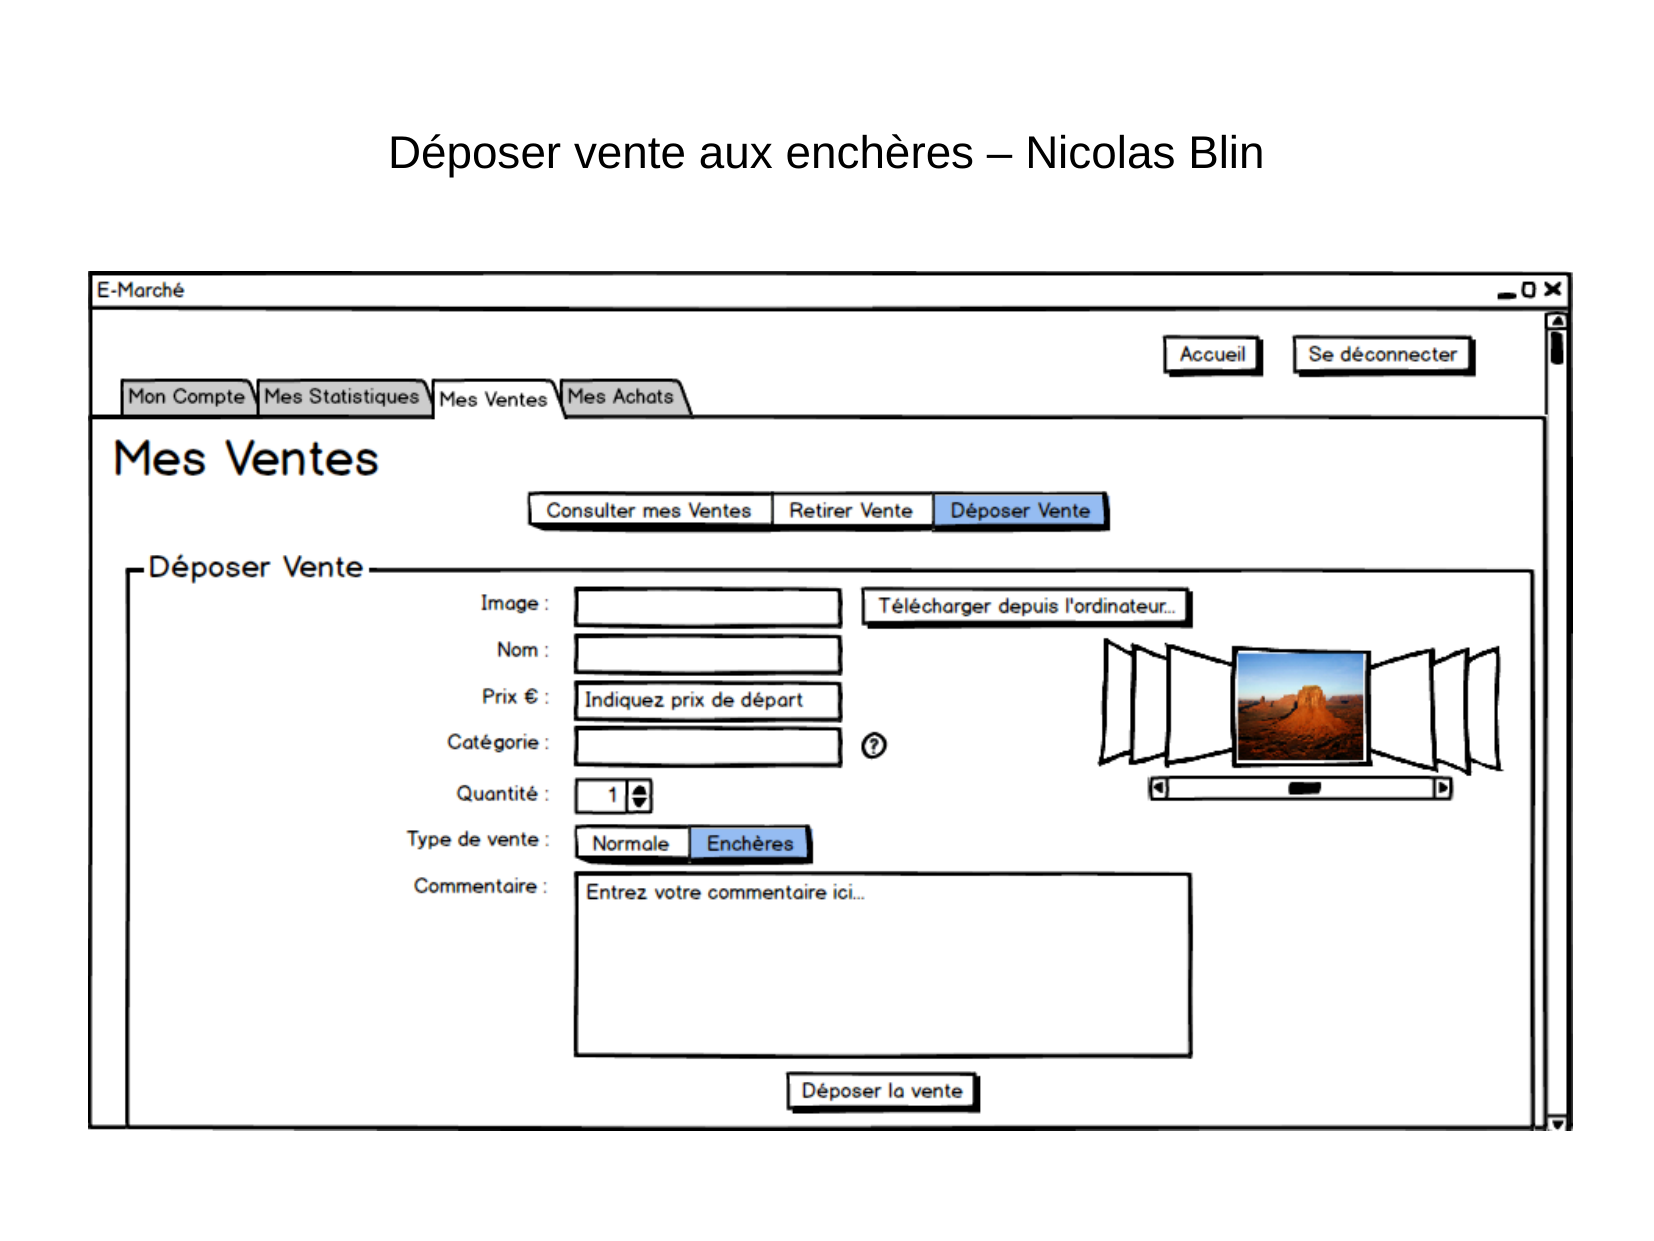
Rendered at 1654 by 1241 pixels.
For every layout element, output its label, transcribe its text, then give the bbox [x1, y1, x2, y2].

picture [88, 271, 1573, 1131]
title Déposer vente aux enchères – Nicolas Blin [82, 49, 1571, 257]
